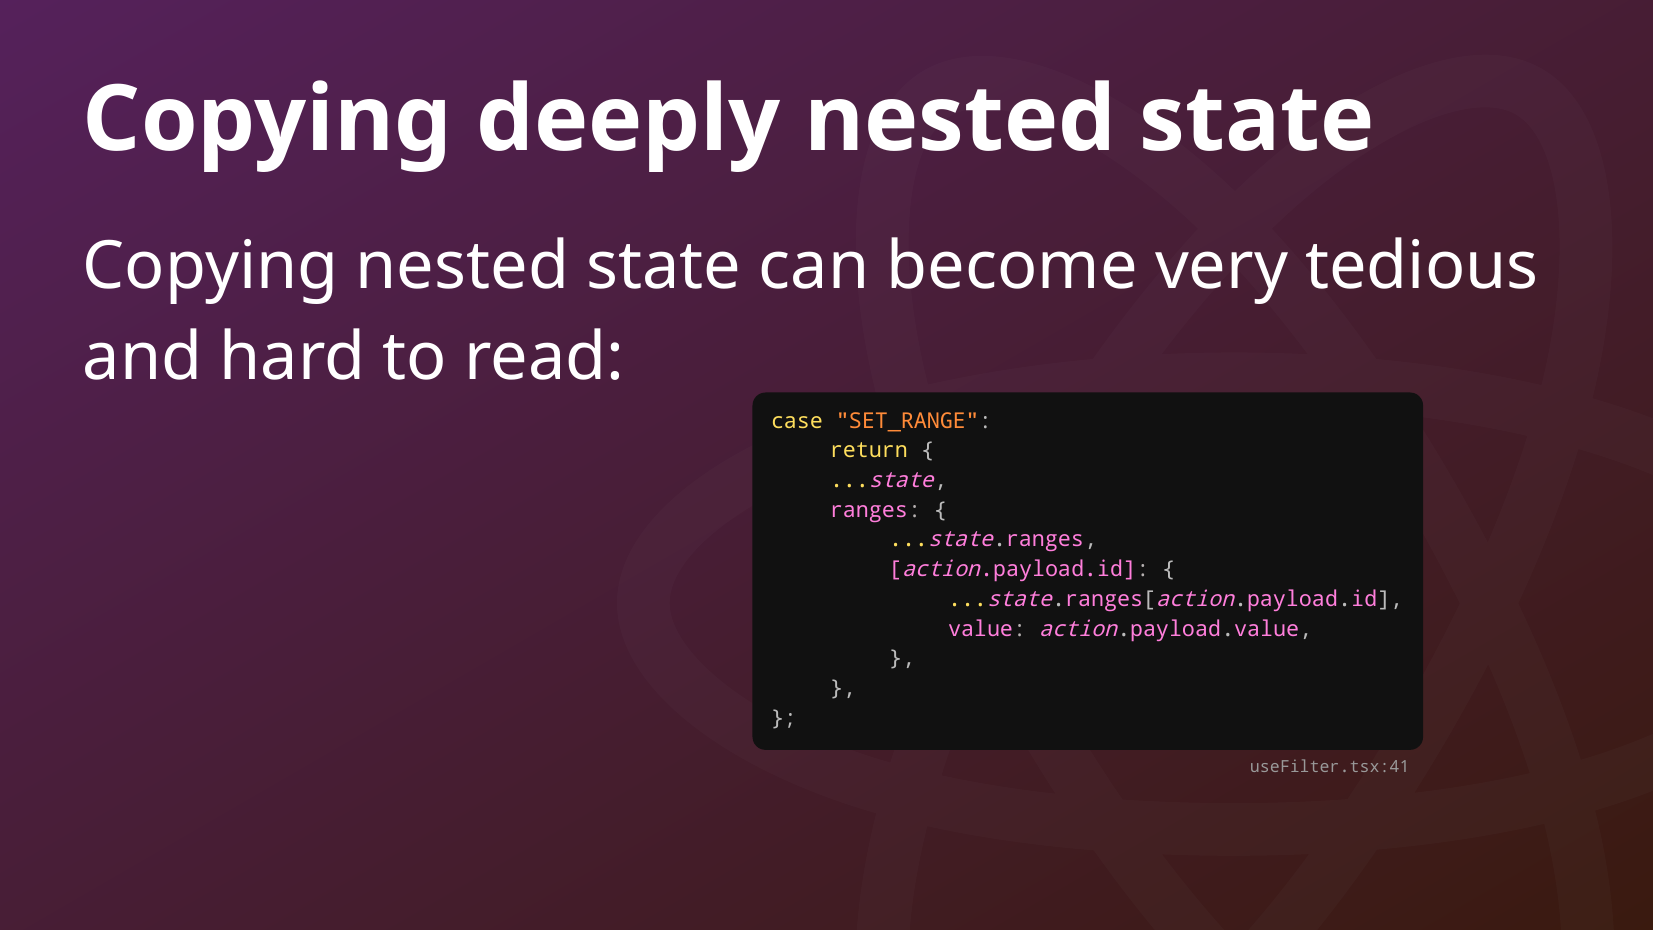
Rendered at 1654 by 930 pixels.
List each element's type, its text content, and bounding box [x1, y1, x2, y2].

text_box useFilter.tsx:41 [1164, 749, 1425, 788]
title Copying deeply nested state [82, 37, 1571, 193]
list Copying nested state can become very tedious and hard to read: [82, 217, 1571, 757]
text_box case "SET_RANGE": return { ...state, ranges: { ...state.ranges, [action.payload.id]: { ...state.ranges[action.payload.id], value: action.payload.value, }, }, }; [752, 392, 1424, 750]
